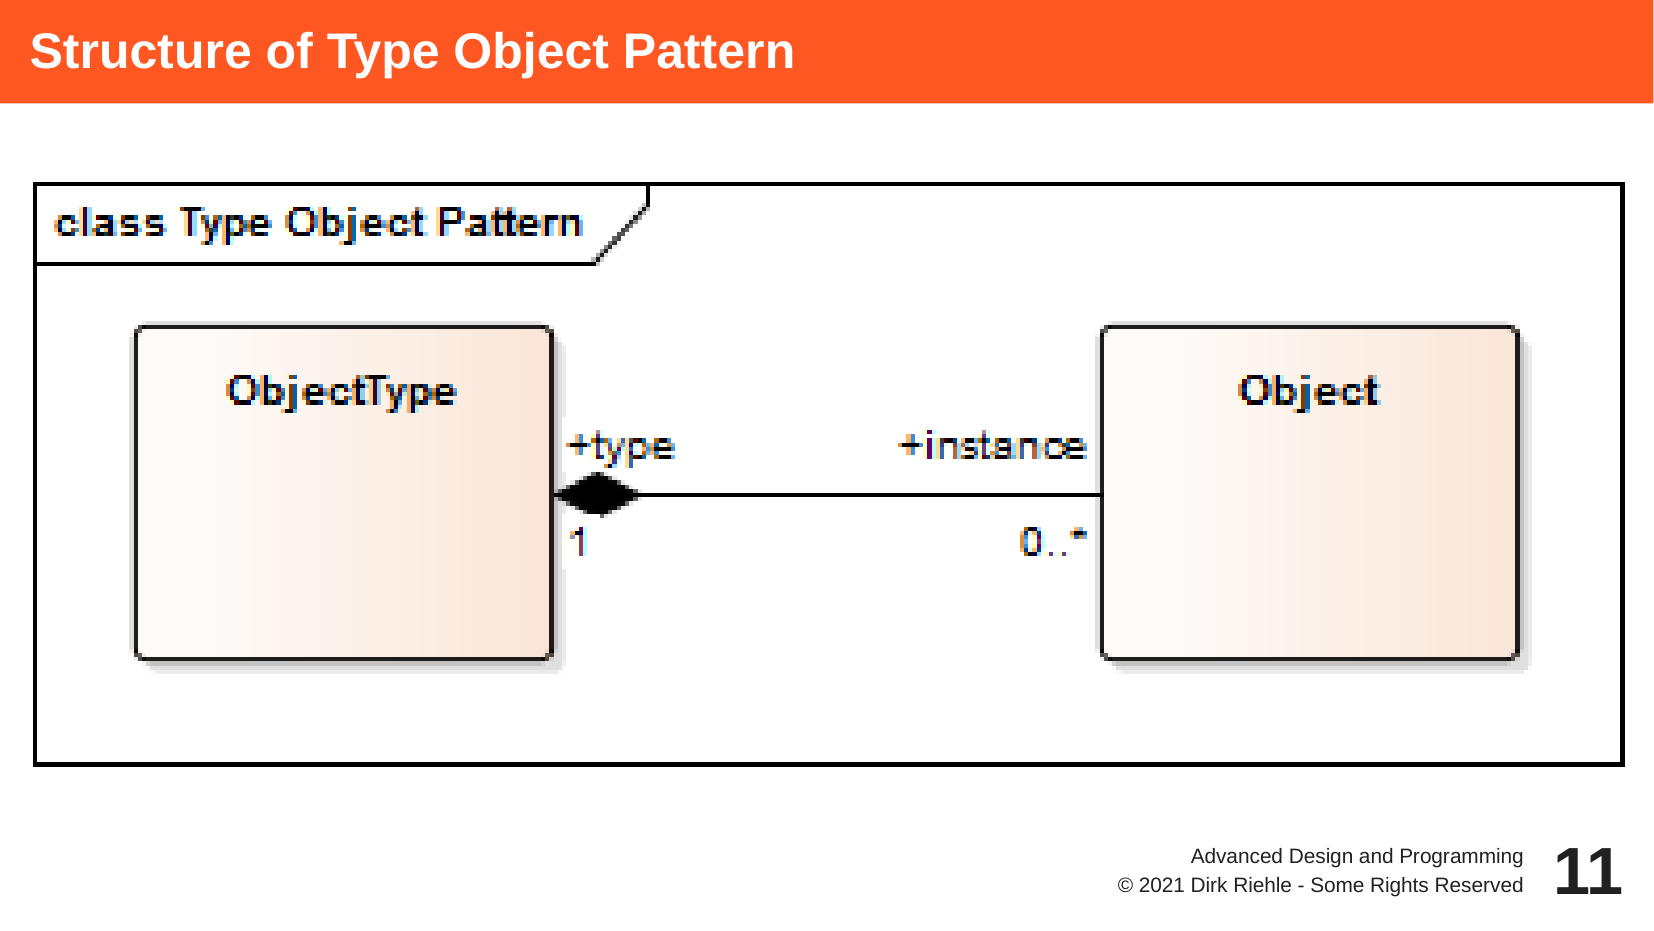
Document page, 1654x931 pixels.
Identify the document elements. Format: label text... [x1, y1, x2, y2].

picture [29, 178, 1625, 767]
title Structure of Type Object Pattern [0, 0, 1654, 104]
